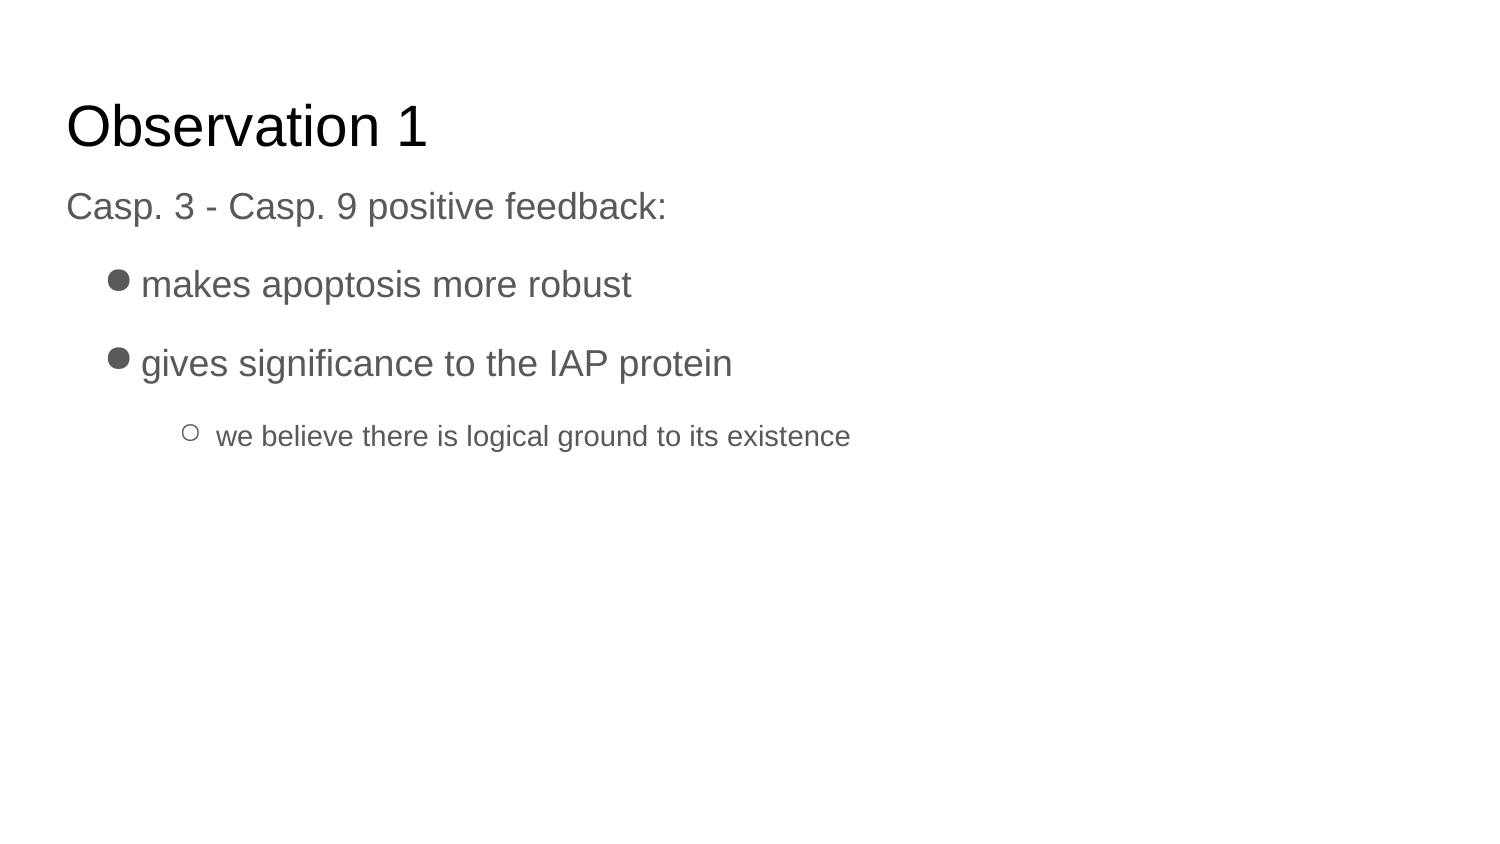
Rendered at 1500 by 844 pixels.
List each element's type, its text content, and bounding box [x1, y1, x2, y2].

title Observation 1 [51, 72, 1449, 166]
list Casp. 3 - Casp. 9 positive feedback: makes apoptosis more robust gives significance to the IAP protein we believe there is logical ground to its existence [51, 166, 1449, 750]
